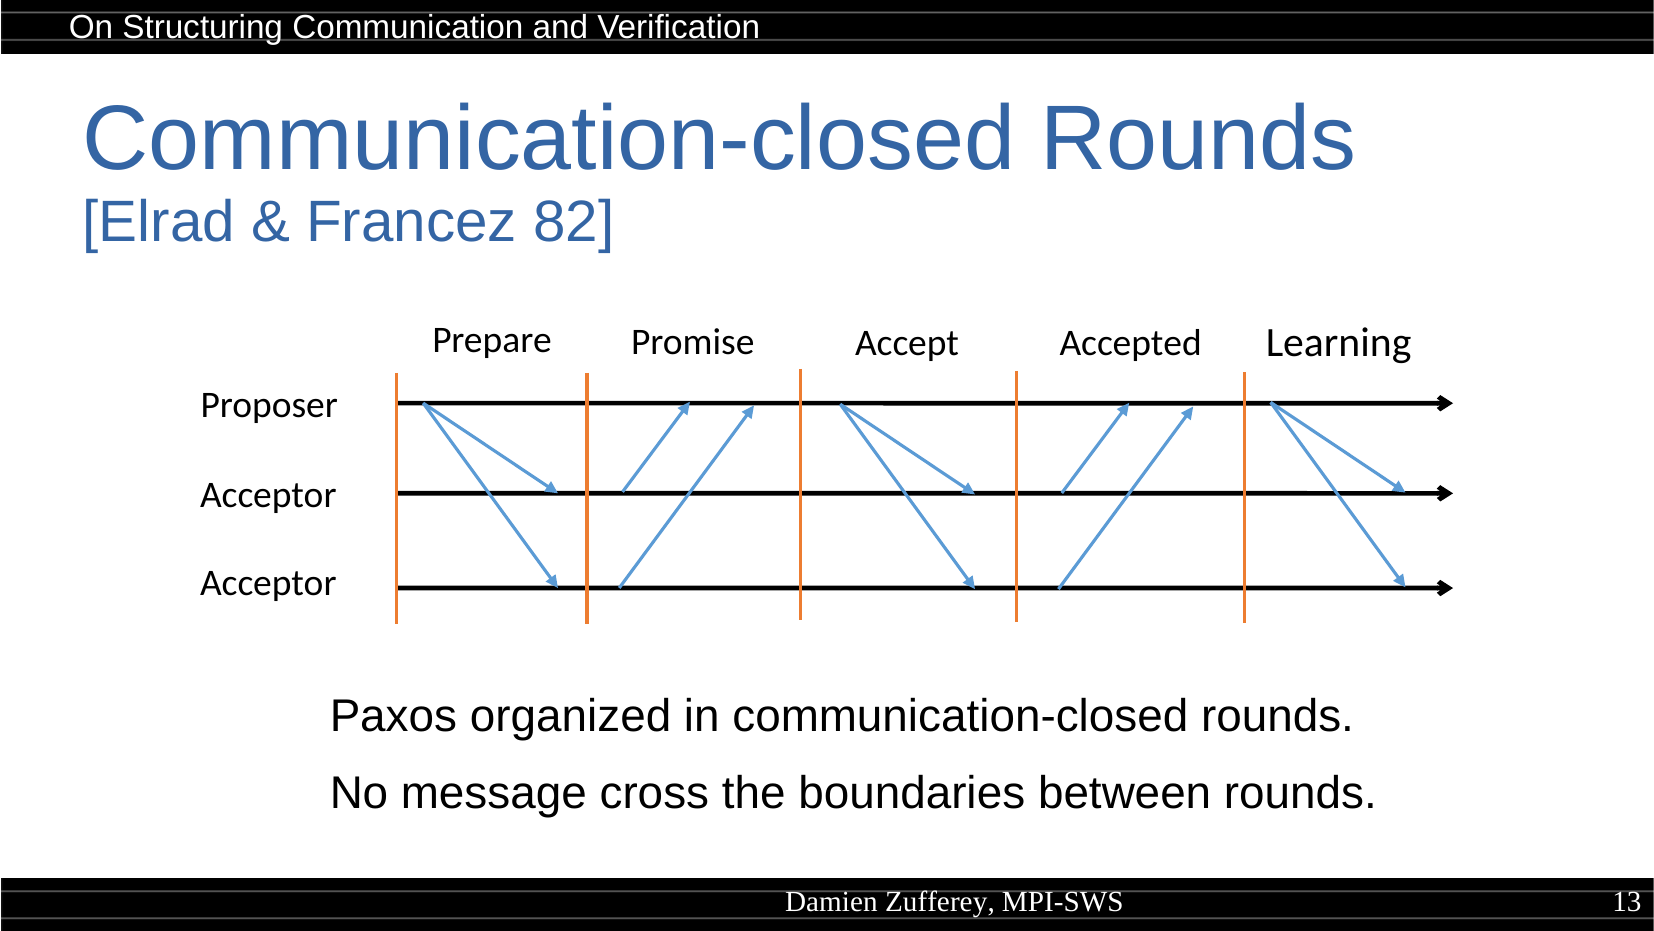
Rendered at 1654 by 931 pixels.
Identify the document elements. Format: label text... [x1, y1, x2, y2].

text_box Accepted [1044, 310, 1217, 371]
text_box Proposer [185, 372, 354, 433]
text_box Prepare [417, 308, 567, 368]
text_box Paxos organized in communication-closed rounds. No message cross the boundaries between rounds. [315, 657, 1393, 826]
text_box Promise [616, 310, 770, 370]
title Communication-closed Rounds [Elrad & Francez 82] [82, 86, 1571, 255]
text_box Acceptor [185, 462, 352, 523]
text_box Learning [1251, 307, 1427, 373]
picture [1, 878, 1654, 931]
picture [1, 0, 1654, 54]
text_box Acceptor [185, 550, 352, 611]
text_box Accept [840, 310, 974, 371]
